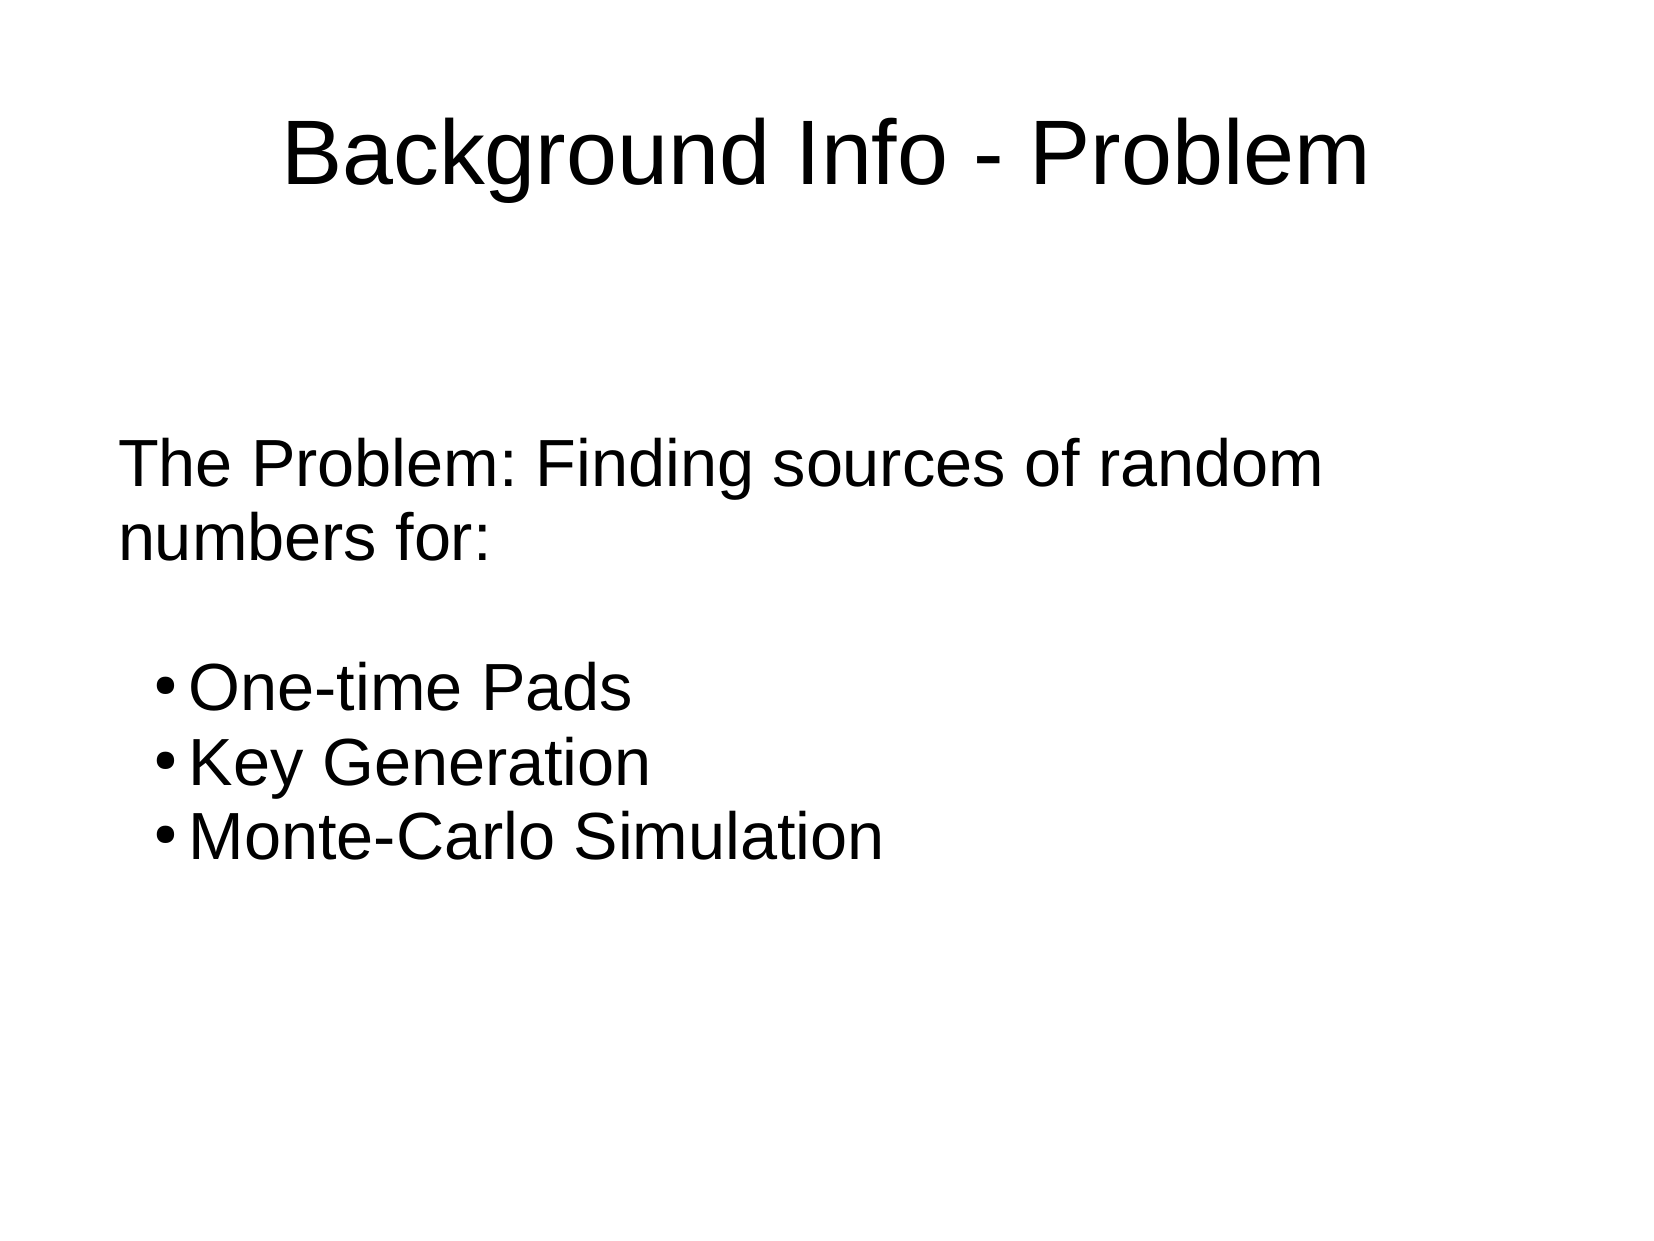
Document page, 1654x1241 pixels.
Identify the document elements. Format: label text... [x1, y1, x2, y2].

title Background Info - Problem [82, 49, 1571, 257]
subtitle The Problem: Finding sources of random numbers for: One-time Pads Key Generation Monte-Carlo Simulation [82, 290, 1571, 1010]
